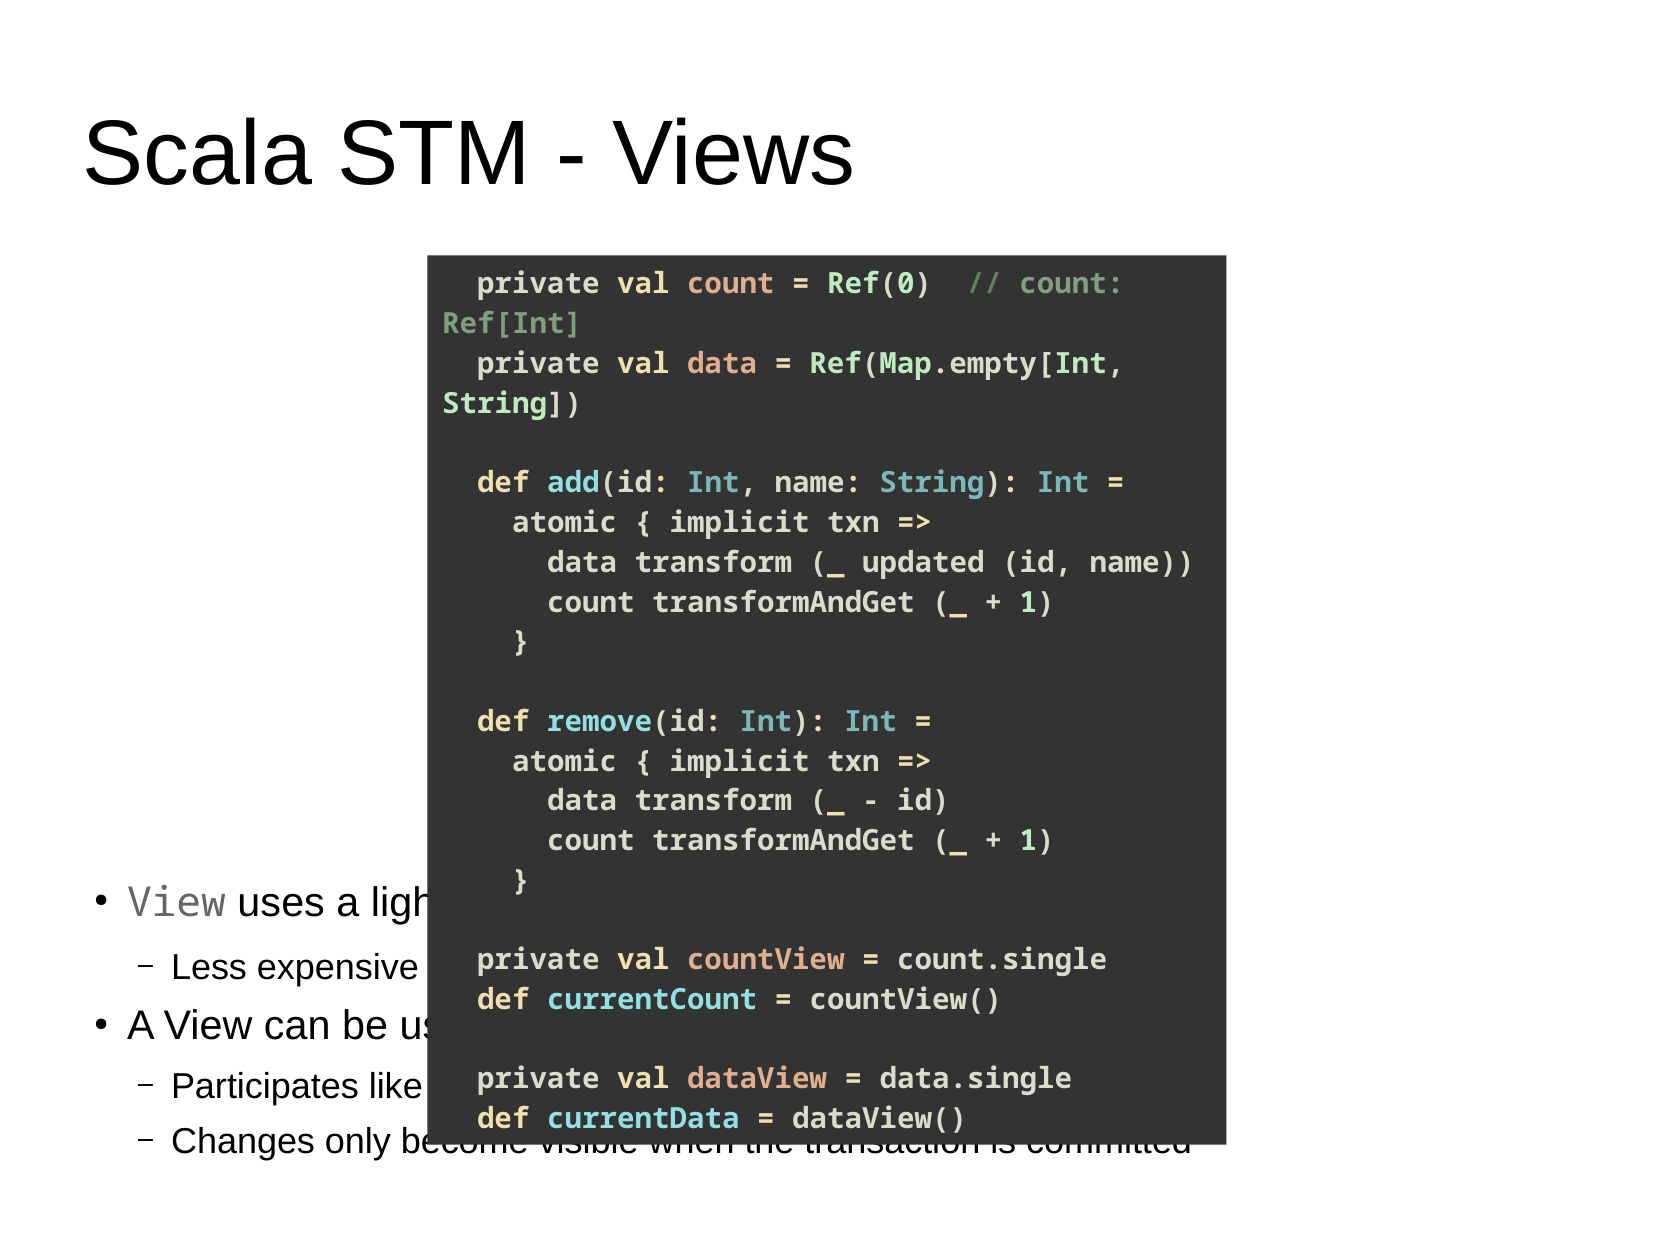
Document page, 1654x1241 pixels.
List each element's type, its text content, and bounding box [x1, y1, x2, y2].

list View uses a light-weight transaction Less expensive when used outside of a normal transaction A View can be used within a normal transaction Participates like any other Ref Changes only become visible when the transaction is committed [83, 872, 1634, 1164]
title Scala STM - Views [82, 49, 1571, 257]
text_box private val count = Ref(0) // count: Ref[Int] private val data = Ref(Map.empty[Int, String]) def add(id: Int, name: String): Int = atomic { implicit txn => data transform (_ updated (id, name)) count transformAndGet (_ + 1) } def remove(id: Int): Int = atomic { implicit txn => data transform (_ - id) count transformAndGet (_ + 1) } private val countView = count.single def currentCount = countView() private val dataView = data.single def currentData = dataView() [427, 255, 1227, 861]
